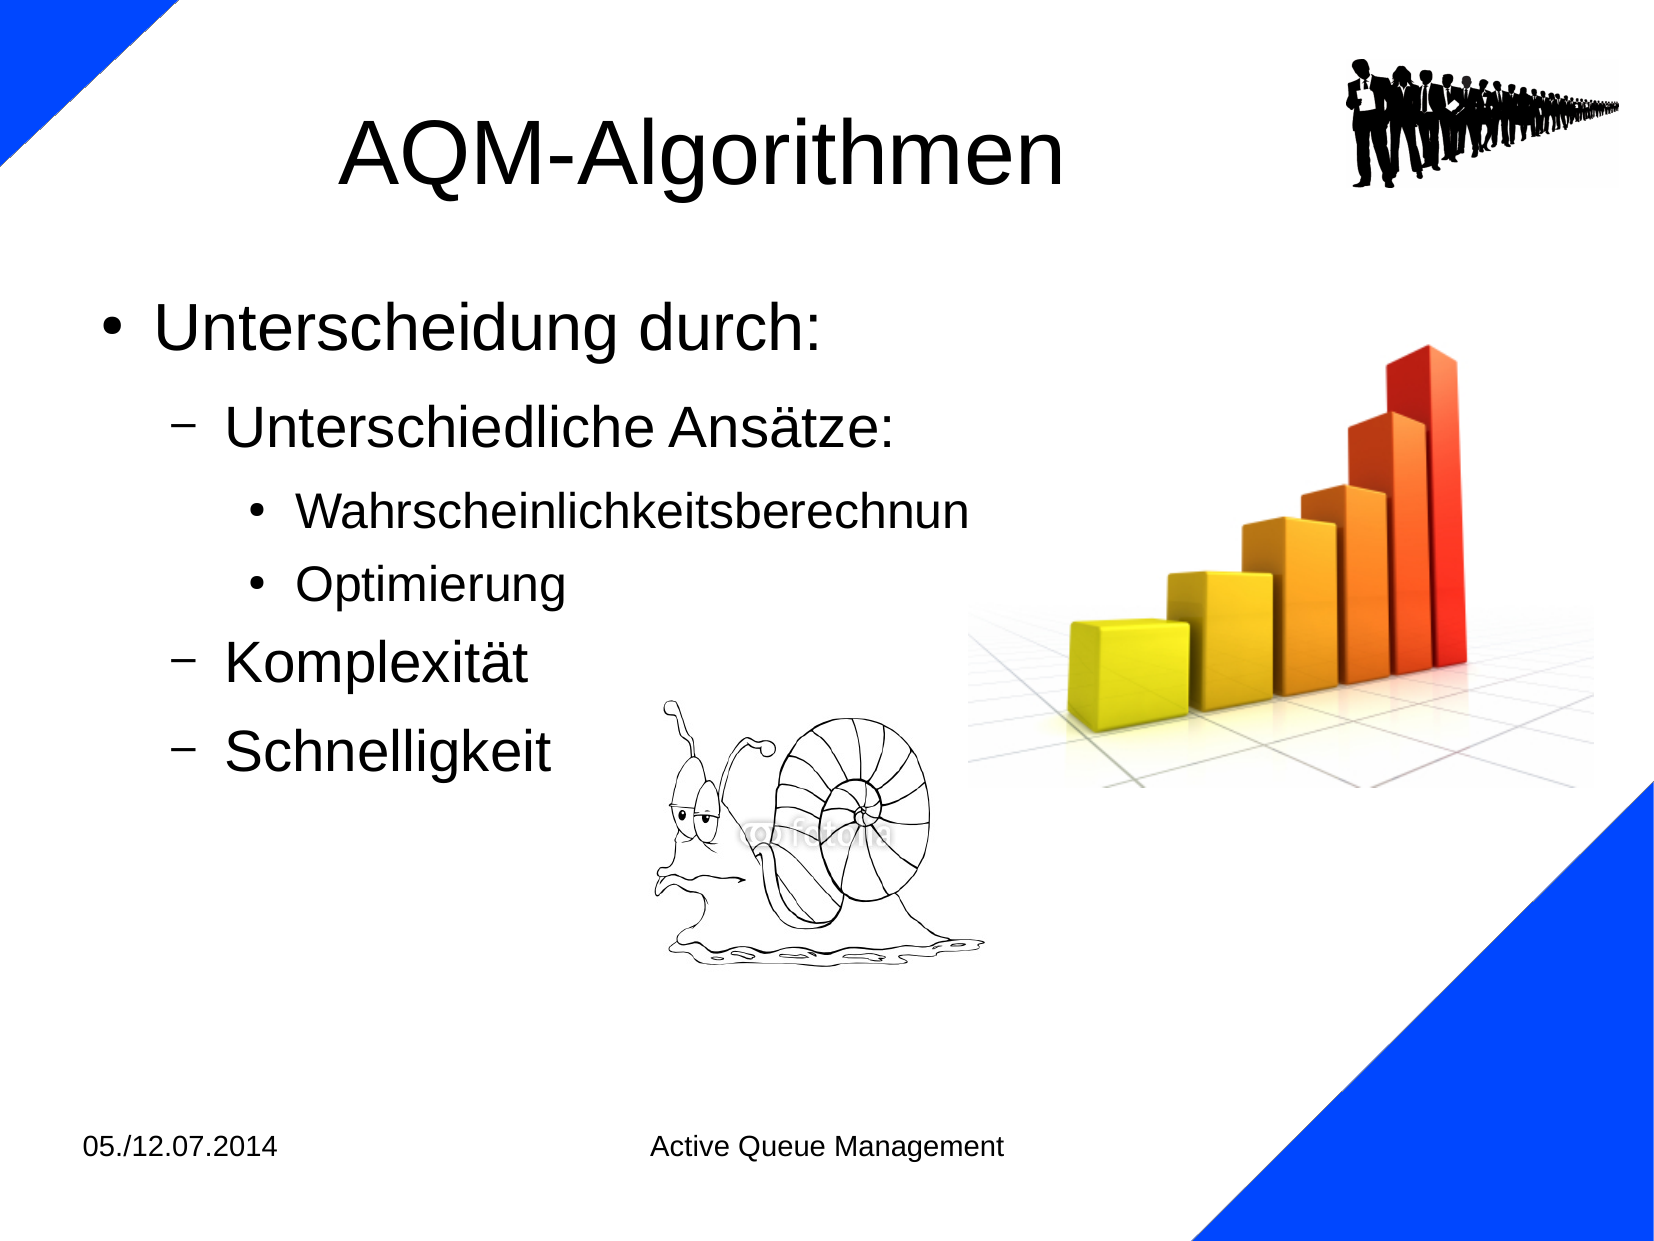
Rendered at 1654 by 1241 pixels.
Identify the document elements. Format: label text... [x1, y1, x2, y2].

title AQM-Algorithmen [82, 49, 1323, 257]
picture [1346, 59, 1619, 188]
list Unterscheidung durch: Unterschiedliche Ansätze: Wahrscheinlichkeitsberechnung Optimierung Komplexität Schnelligkeit [82, 290, 1571, 1010]
picture [968, 318, 1594, 788]
